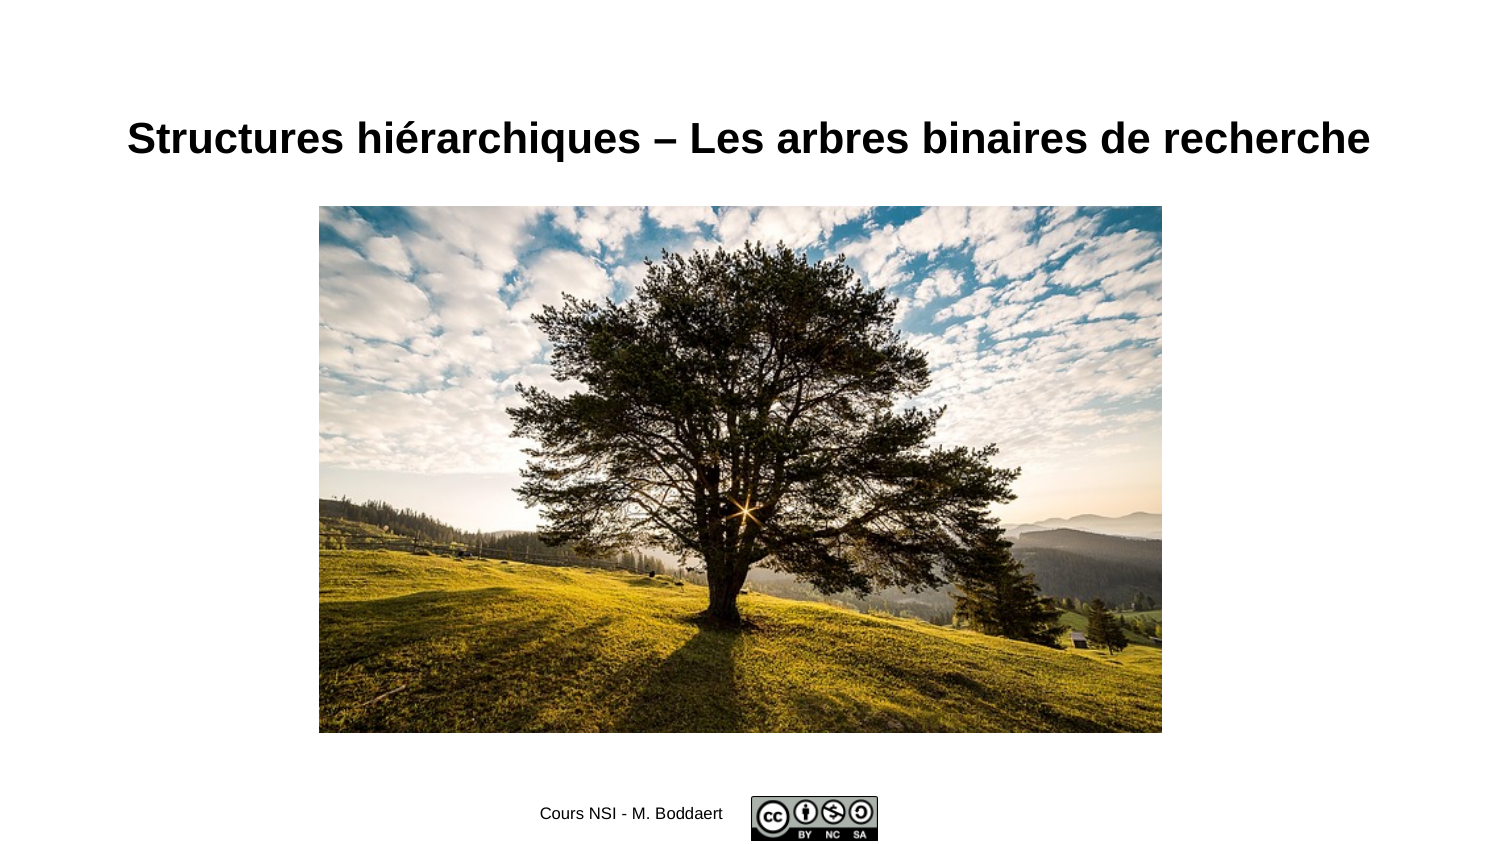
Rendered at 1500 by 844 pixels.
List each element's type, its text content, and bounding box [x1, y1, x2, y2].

picture [751, 796, 878, 841]
title Structures hiérarchiques – Les arbres binaires de recherche [51, 63, 1449, 178]
picture [319, 206, 1162, 733]
